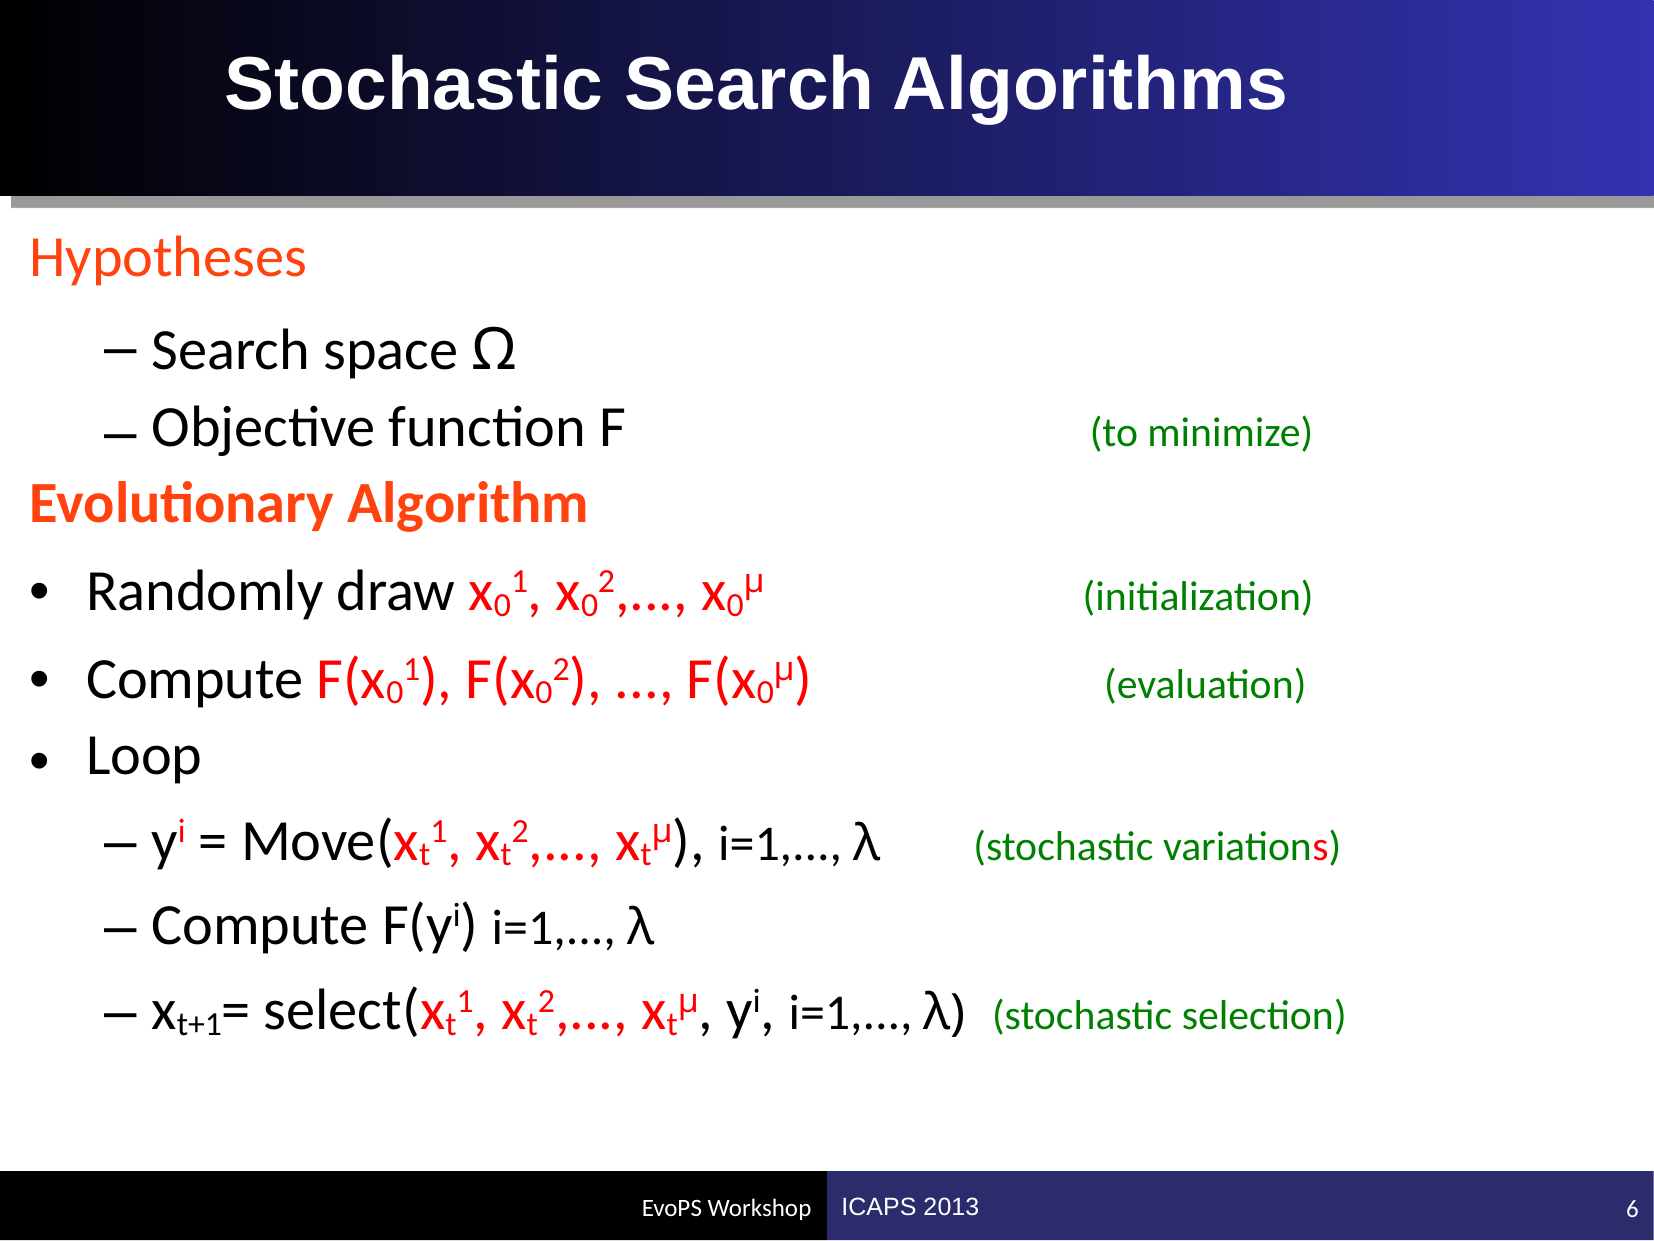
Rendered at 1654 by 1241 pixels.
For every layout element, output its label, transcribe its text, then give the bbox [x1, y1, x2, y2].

text_box Stochastic Search Algorithms [210, 34, 1381, 151]
list Hypotheses Search space Ω Objective function F (to minimize) Evolutionary Algorithm Randomly draw x01, x02,..., x0μ (initialization) Compute F(x01), F(x02), ..., F(x0μ) (evaluation) Loop yi = Move(xt1, xt2,..., xtμ), i=1,..., λ (stochastic variations) Compute F(yi) i=1,..., λ xt+1= select(xt1, xt2,..., xtμ, yi, i=1,..., λ) (stochastic selection) [15, 225, 1623, 1141]
